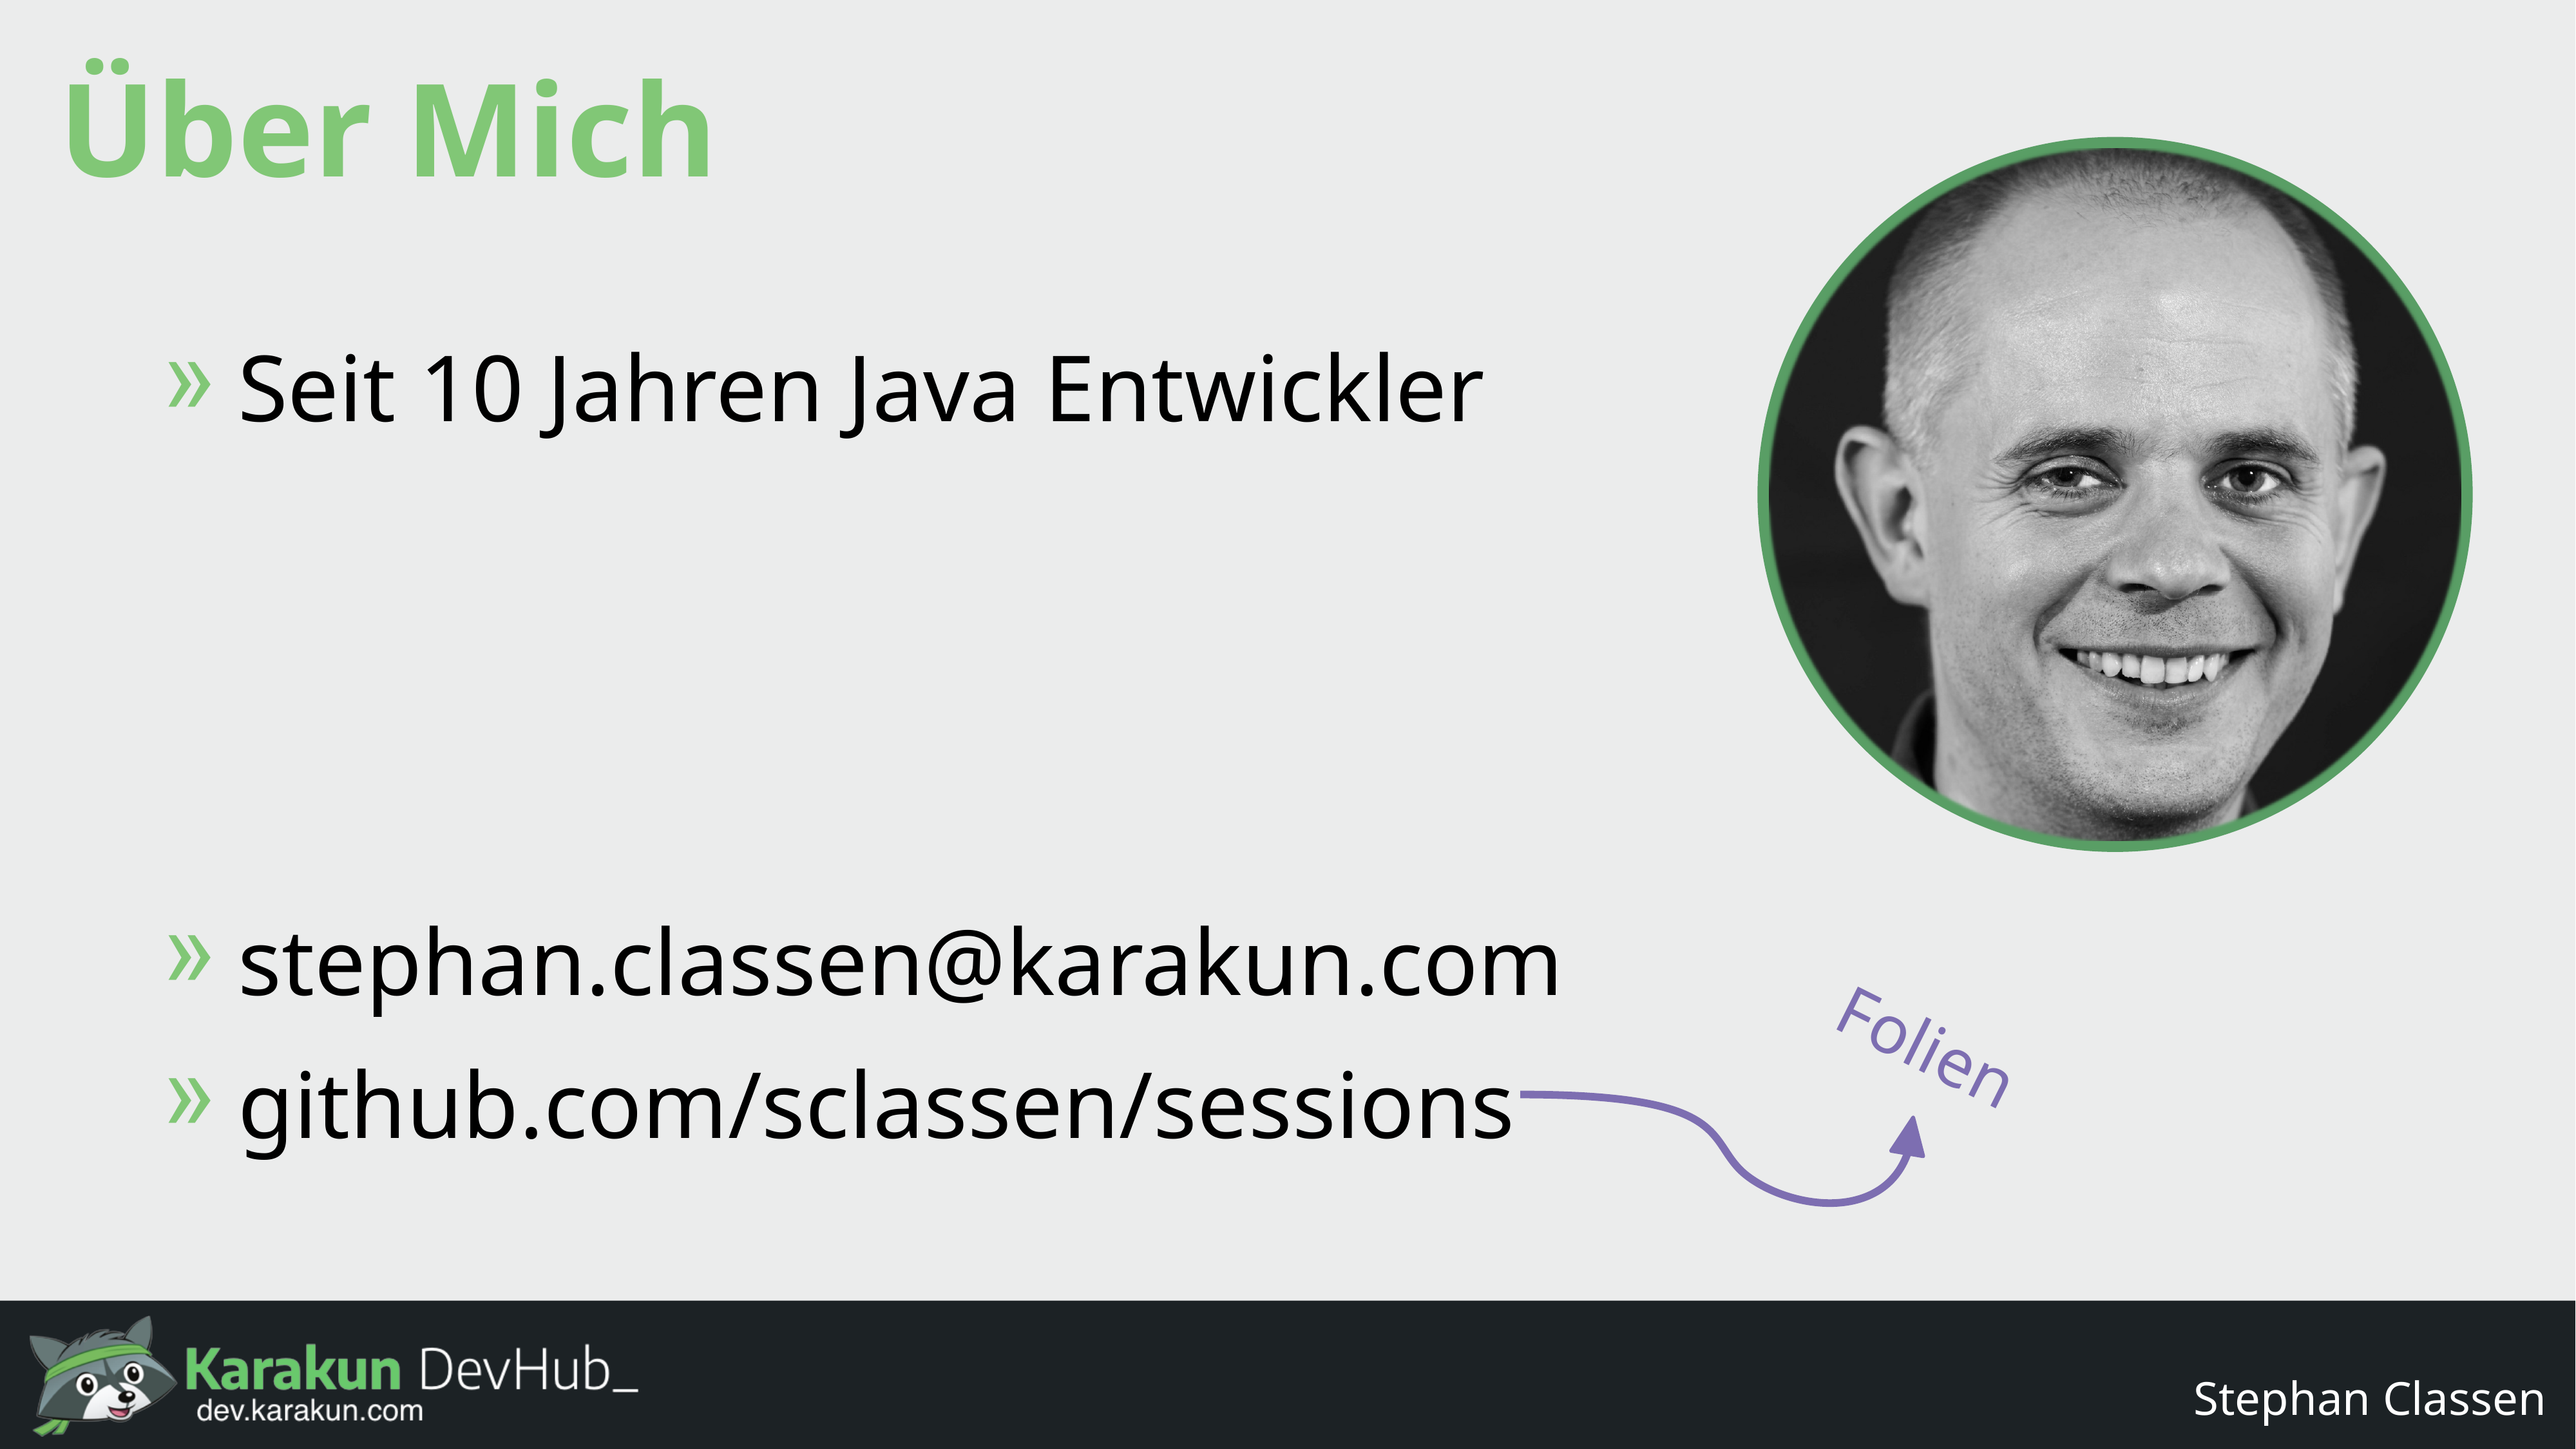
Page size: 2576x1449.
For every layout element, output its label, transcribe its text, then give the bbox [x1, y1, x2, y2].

text_box [2027, 841, 2203, 852]
text_box Stephan Classen [1795, 1361, 2557, 1434]
picture [30, 1316, 647, 1437]
text_box [0, 1300, 2575, 1449]
text_box Seit 10 Jahren Java Entwickler stephan.classen@karakun.com github.com/sclassen/sessions [152, 319, 2496, 1233]
text_box Folien [1802, 956, 2077, 1171]
picture [1769, 148, 2461, 841]
text_box Über Mich [49, 34, 2523, 205]
text_box [2461, 404, 2473, 584]
text_box [1757, 404, 1769, 584]
text_box [2026, 137, 2204, 148]
